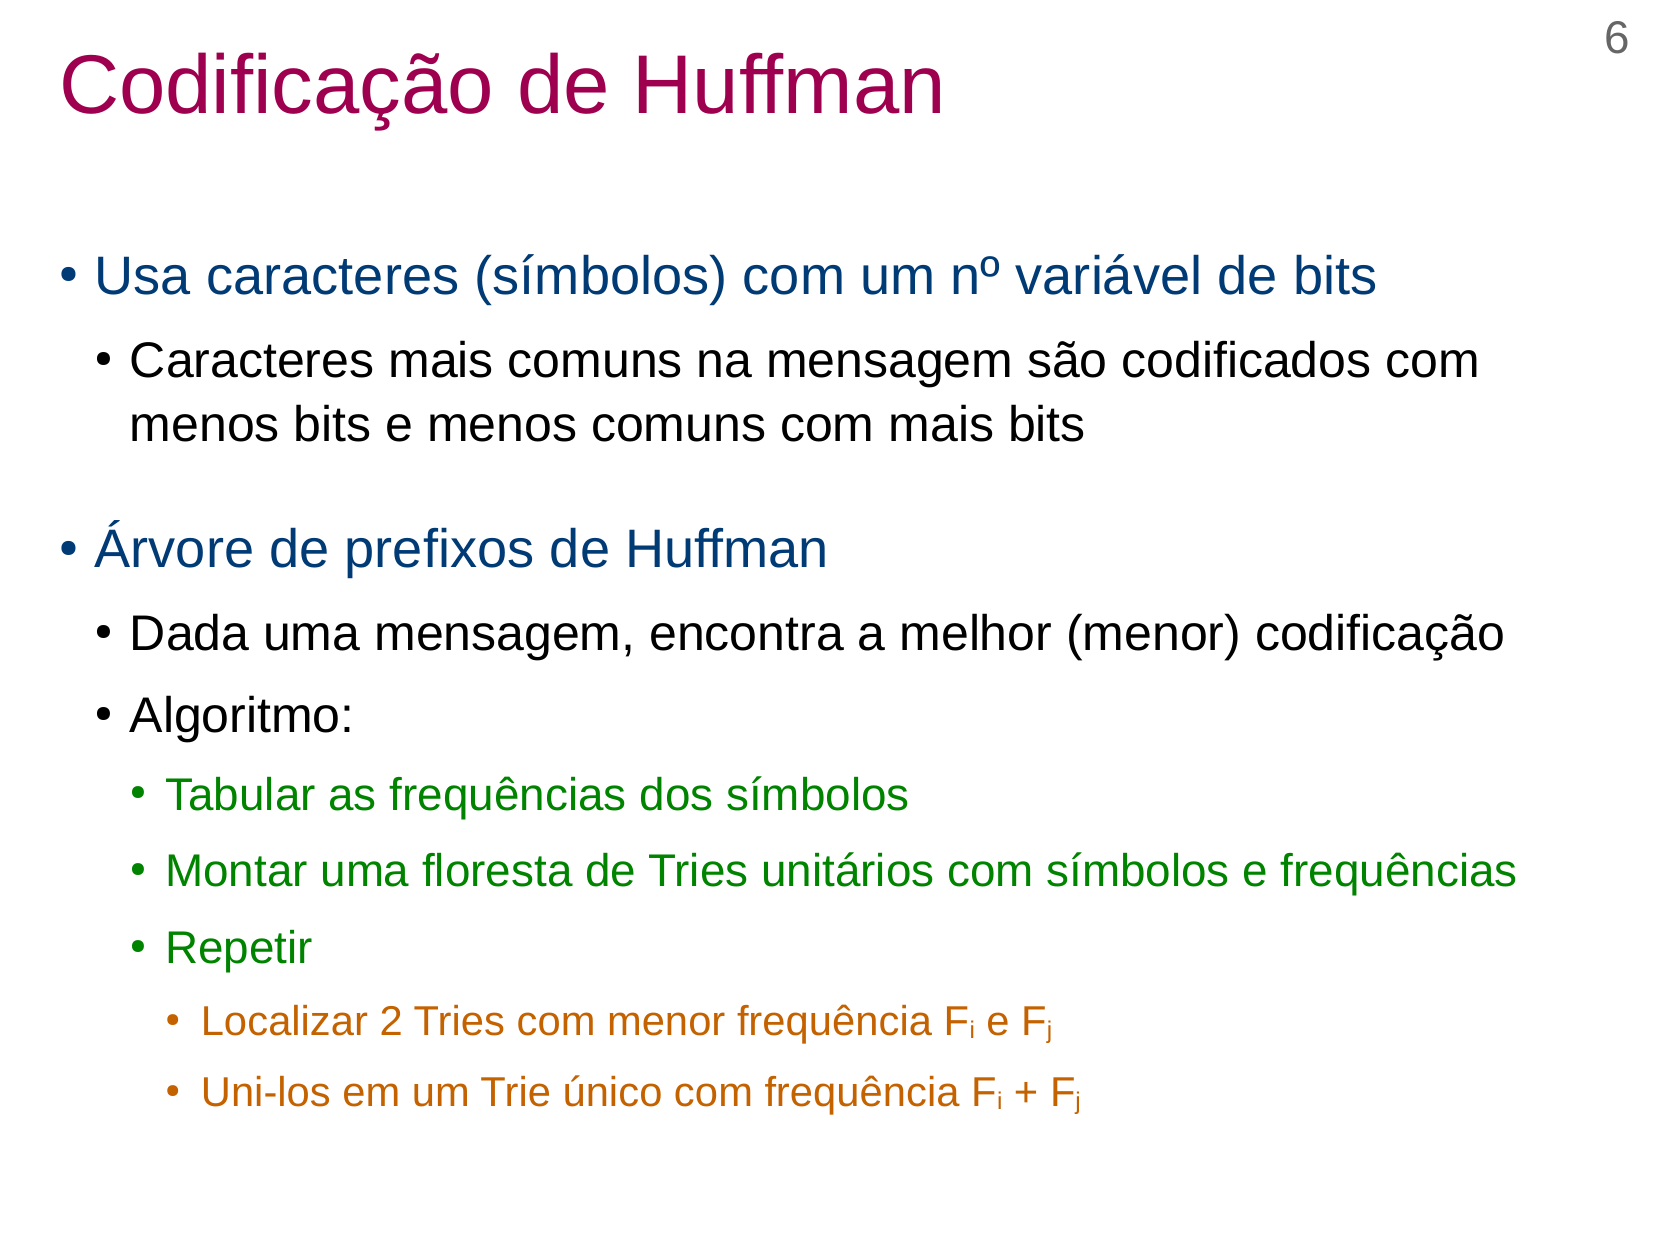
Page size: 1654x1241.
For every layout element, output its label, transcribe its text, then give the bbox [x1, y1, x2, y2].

title Codificação de Huffman [59, 29, 1595, 148]
list Usa caracteres (símbolos) com um nº variável de bits Caracteres mais comuns na mensagem são codificados com menos bits e menos comuns com mais bits Árvore de prefixos de Huffman Dada uma mensagem, encontra a melhor (menor) codificação Algoritmo: Tabular as frequências dos símbolos Montar uma floresta de Tries unitários com símbolos e frequências Repetir Localizar 2 Tries com menor frequência Fi e Fj Uni-los em um Trie único com frequência Fi + Fj [59, 236, 1595, 1211]
